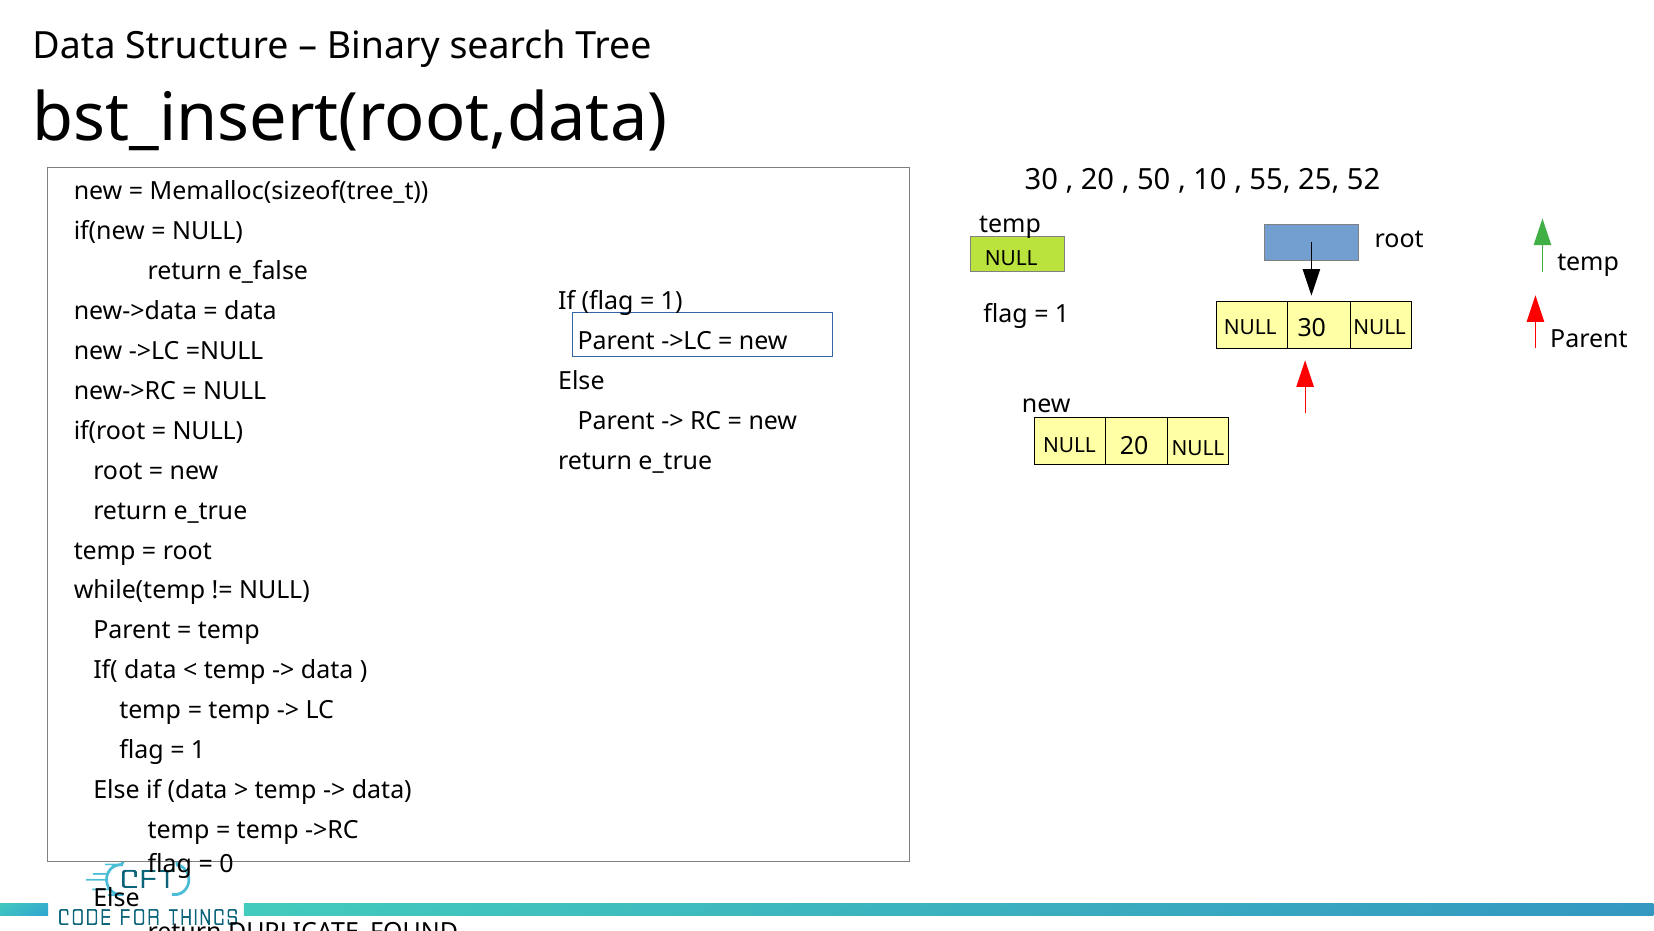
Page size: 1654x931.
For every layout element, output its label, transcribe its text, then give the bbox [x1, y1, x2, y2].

picture [59, 866, 237, 925]
text_box new = Memalloc(sizeof(tree_t)) if(new = NULL) return e_false new->data = data new ->LC =NULL new->RC = NULL if(root = NULL) root = new return e_true temp = root while(temp != NULL) Parent = temp If( data < temp -> data ) temp = temp -> LC flag = 1 Else if (data > temp -> data) temp = temp ->RC flag = 0 Else return DUPLICATE_FOUND [59, 166, 603, 866]
text_box new [1007, 378, 1089, 423]
text_box [1264, 224, 1359, 261]
text_box [1168, 417, 1229, 425]
text_box If (flag = 1) Parent ->LC = new Else Parent -> RC = new return e_true [543, 275, 863, 496]
text_box [1351, 344, 1412, 349]
text_box [1089, 417, 1105, 423]
text_box 30 [1282, 302, 1345, 347]
text_box NULL [970, 236, 1054, 276]
text_box NULL [1156, 425, 1241, 465]
text_box 20 [1105, 420, 1167, 465]
text_box [1216, 344, 1287, 349]
text_box [1288, 344, 1350, 349]
text_box 30 , 20 , 50 , 10 , 55, 25, 52 [1009, 141, 1536, 201]
text_box NULL [1028, 423, 1112, 463]
text_box Parent [1535, 312, 1646, 358]
text_box flag = 1 [968, 288, 1111, 333]
text_box temp [964, 198, 1069, 243]
text_box [47, 167, 59, 862]
text_box [1054, 243, 1065, 272]
text_box [603, 167, 910, 862]
text_box temp [1542, 236, 1638, 281]
text_box NULL [1209, 304, 1293, 344]
text_box root [1359, 212, 1440, 258]
title Data Structure – Binary search Tree bst_insert(root,data) [32, 12, 1184, 166]
text_box NULL [1338, 304, 1430, 344]
